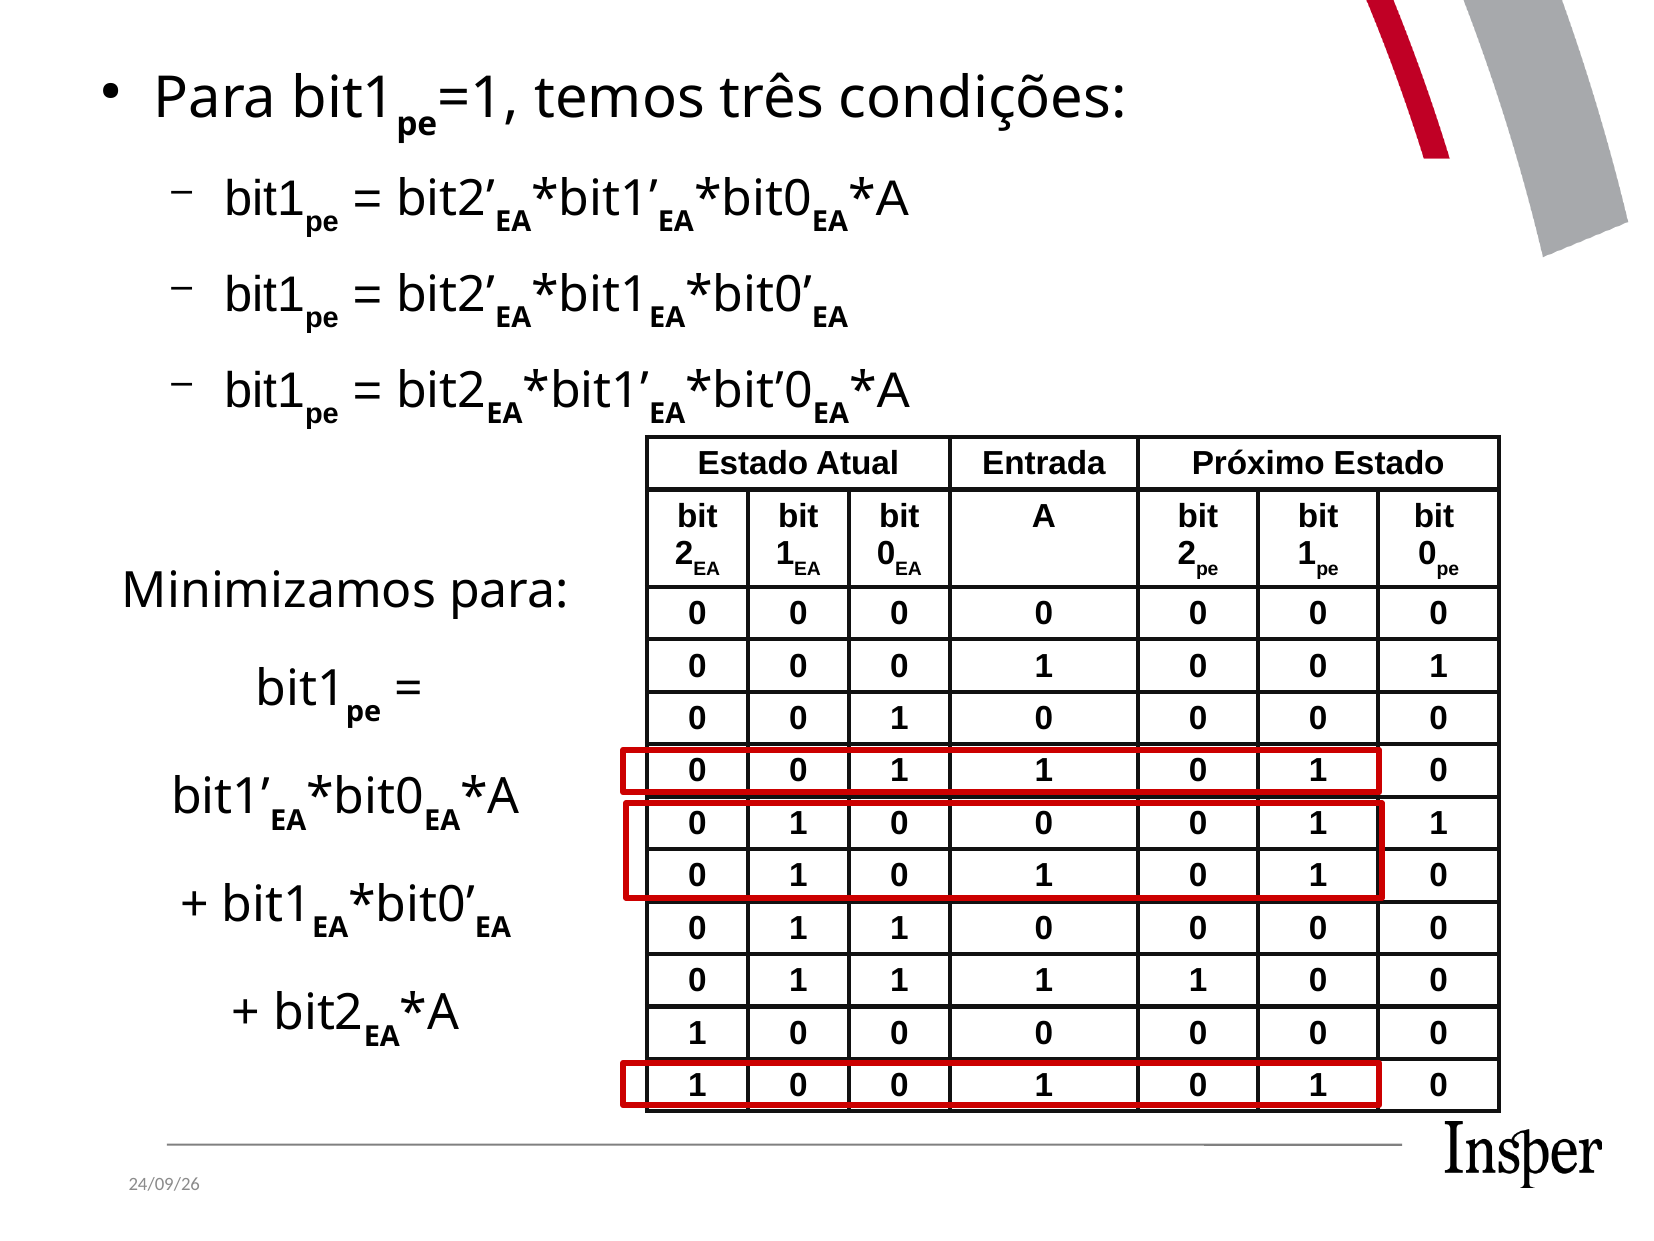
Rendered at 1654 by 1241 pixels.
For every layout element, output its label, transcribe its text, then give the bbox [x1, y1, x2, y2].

table_cell bit 0pe [1380, 492, 1497, 585]
table_cell 0 [1140, 753, 1256, 789]
table_cell A [952, 492, 1136, 585]
table_header Estado Atual [649, 439, 948, 487]
table_cell bit 0EA [851, 492, 948, 585]
table_cell 1 [1140, 956, 1256, 1004]
table_cell 0 [1140, 1066, 1256, 1102]
table_cell 0 [649, 904, 746, 952]
table_cell 1 [952, 641, 1136, 690]
table_cell 1 [750, 904, 847, 952]
table_cell 0 [649, 753, 746, 789]
table_cell bit 1pe [1260, 492, 1376, 585]
table_cell 0 [649, 806, 746, 847]
table_cell 0 [750, 641, 847, 690]
table_cell 0 [1140, 694, 1256, 742]
table_cell 0 [1380, 956, 1497, 1004]
table_cell 1 [952, 851, 1136, 895]
table_cell 0 [952, 904, 1136, 952]
table_cell 1 [649, 1066, 746, 1102]
table_cell bit 2EA [649, 492, 746, 585]
table_cell 0 [1260, 589, 1376, 637]
table_cell 0 [649, 694, 746, 742]
table_cell 1 [952, 1066, 1136, 1102]
table_cell 1 [649, 1009, 746, 1057]
table_header Próximo Estado [1140, 439, 1497, 487]
table_cell 0 [1380, 694, 1497, 742]
table_cell bit 1EA [750, 492, 847, 585]
table_cell 1 [1260, 1066, 1376, 1102]
table_cell 0 [1140, 589, 1256, 637]
table_cell 0 [1140, 851, 1256, 895]
table_cell 0 [750, 1066, 847, 1102]
table_cell 1 [1260, 753, 1376, 789]
table_cell 0 [851, 851, 948, 895]
table_cell 0 [1260, 694, 1376, 742]
table_cell 1 [851, 904, 948, 952]
table_cell 0 [1140, 641, 1256, 690]
table_cell 1 [851, 956, 948, 1004]
table_cell 1 [750, 806, 847, 847]
table_cell 0 [952, 694, 1136, 742]
table_cell 1 [750, 851, 847, 895]
table_cell 0 [1140, 806, 1256, 847]
table_cell 0 [851, 1009, 948, 1057]
table_cell 1 [1260, 806, 1376, 847]
table_cell 1 [851, 694, 948, 742]
table_cell 1 [952, 753, 1136, 789]
table_cell 1 [952, 956, 1136, 1004]
text_box Minimizamos para: bit1pe = bit1’EA*bit0EA*A + bit1EA*bit0’EA + bit2EA*A [107, 448, 626, 1111]
table_cell 1 [851, 753, 948, 789]
table_cell 0 [851, 1066, 948, 1102]
table_cell 0 [952, 589, 1136, 637]
table_cell 0 [750, 753, 847, 789]
table_cell 0 [1380, 589, 1497, 637]
table_cell 0 [1260, 1009, 1376, 1057]
table_cell 1 [1380, 641, 1497, 690]
table_header Entrada [952, 439, 1136, 487]
table_cell 0 [1260, 641, 1376, 690]
list Para bit1pe=1, temos três condições: bit1pe = bit2’EA*bit1’EA*bit0EA*A bit1pe = bit2’EA*bit1EA*bit0’EA bit1pe = bit2EA*bit1’EA*bit’0EA*A [82, 59, 1571, 1123]
table_cell 0 [1260, 904, 1376, 952]
table_cell 0 [851, 641, 948, 690]
table_cell 1 [1380, 799, 1497, 847]
table_cell 0 [649, 851, 746, 895]
table_cell 0 [1380, 1009, 1497, 1057]
table_cell 0 [1385, 851, 1497, 900]
table_cell 0 [1260, 956, 1376, 1004]
table_cell 0 [750, 694, 847, 742]
table_cell 0 [649, 589, 746, 637]
table_cell 0 [1380, 904, 1497, 952]
table_cell 0 [750, 1009, 847, 1057]
table_cell 0 [750, 589, 847, 637]
table_cell 1 [750, 956, 847, 1004]
table_cell 1 [1260, 851, 1376, 895]
table_cell 0 [851, 589, 948, 637]
table_cell 0 [649, 956, 746, 1004]
table_cell 0 [1380, 1061, 1497, 1109]
table_cell 0 [851, 806, 948, 847]
table_cell 0 [649, 641, 746, 690]
table_cell 0 [952, 806, 1136, 847]
table_cell 0 [1380, 746, 1497, 795]
table_cell 0 [1140, 1009, 1256, 1057]
table_cell 0 [1140, 904, 1256, 952]
table_cell bit 2pe [1140, 492, 1256, 585]
table_cell 0 [952, 1009, 1136, 1057]
